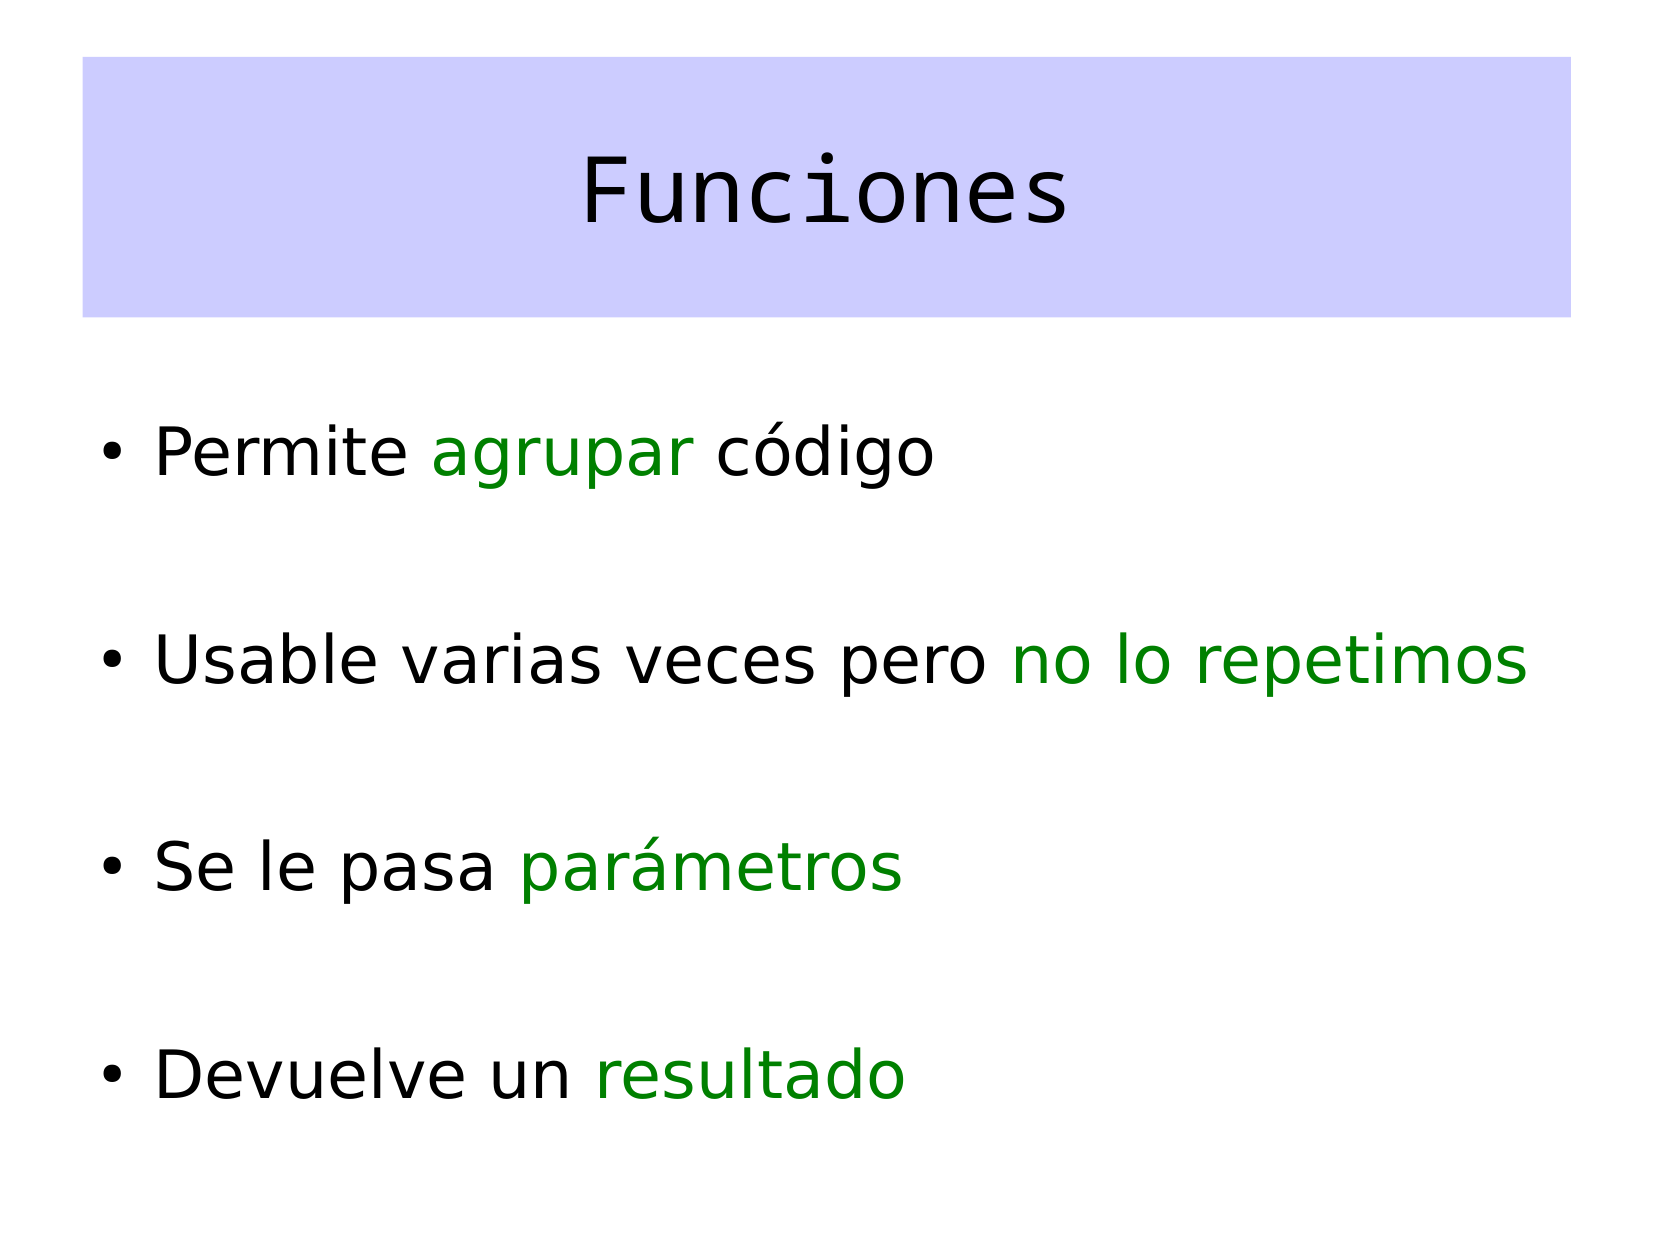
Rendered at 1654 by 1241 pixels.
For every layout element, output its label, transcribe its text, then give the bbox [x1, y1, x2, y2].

title Funciones [82, 56, 1571, 318]
list Permite agrupar código Usable varias veces pero no lo repetimos Se le pasa parámetros Devuelve un resultado [82, 413, 1571, 1232]
